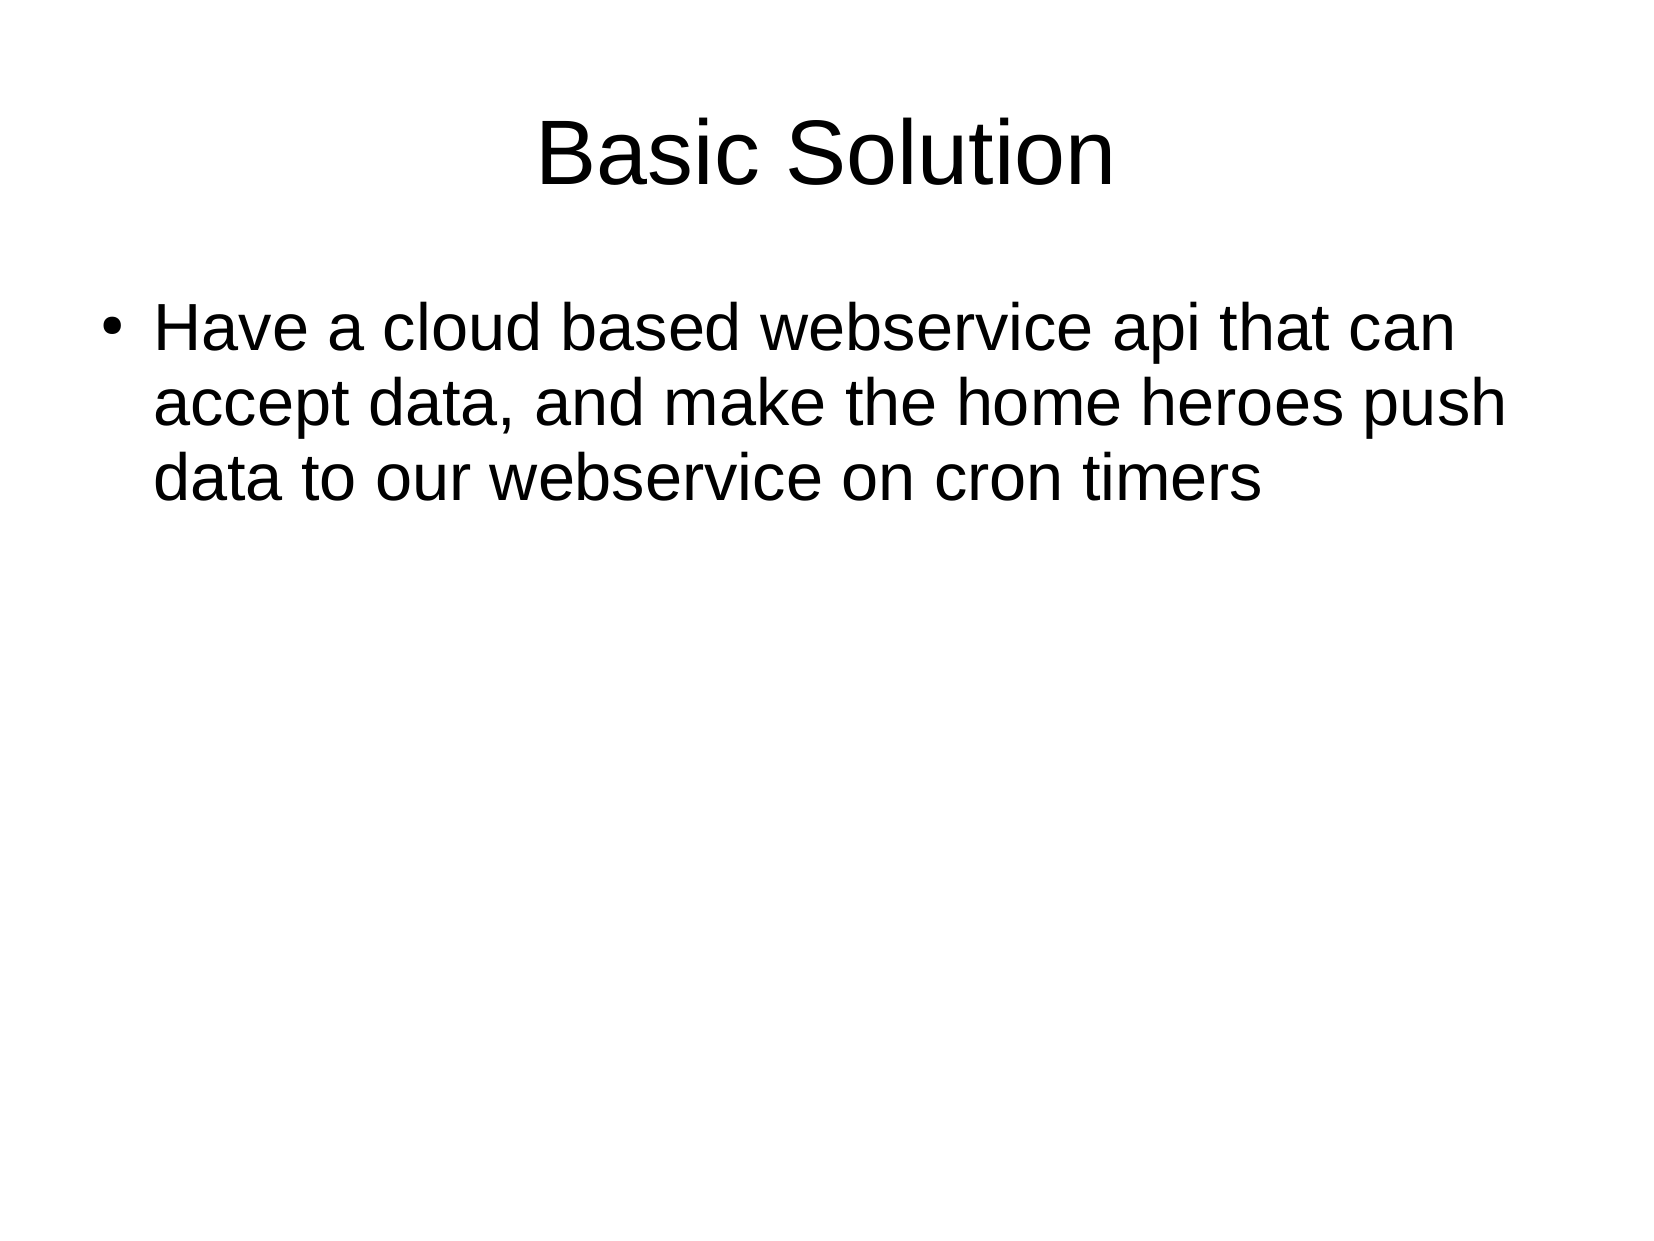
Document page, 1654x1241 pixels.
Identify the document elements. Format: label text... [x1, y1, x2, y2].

title Basic Solution [82, 49, 1571, 257]
list Have a cloud based webservice api that can accept data, and make the home heroes push data to our webservice on cron timers [82, 290, 1571, 1010]
